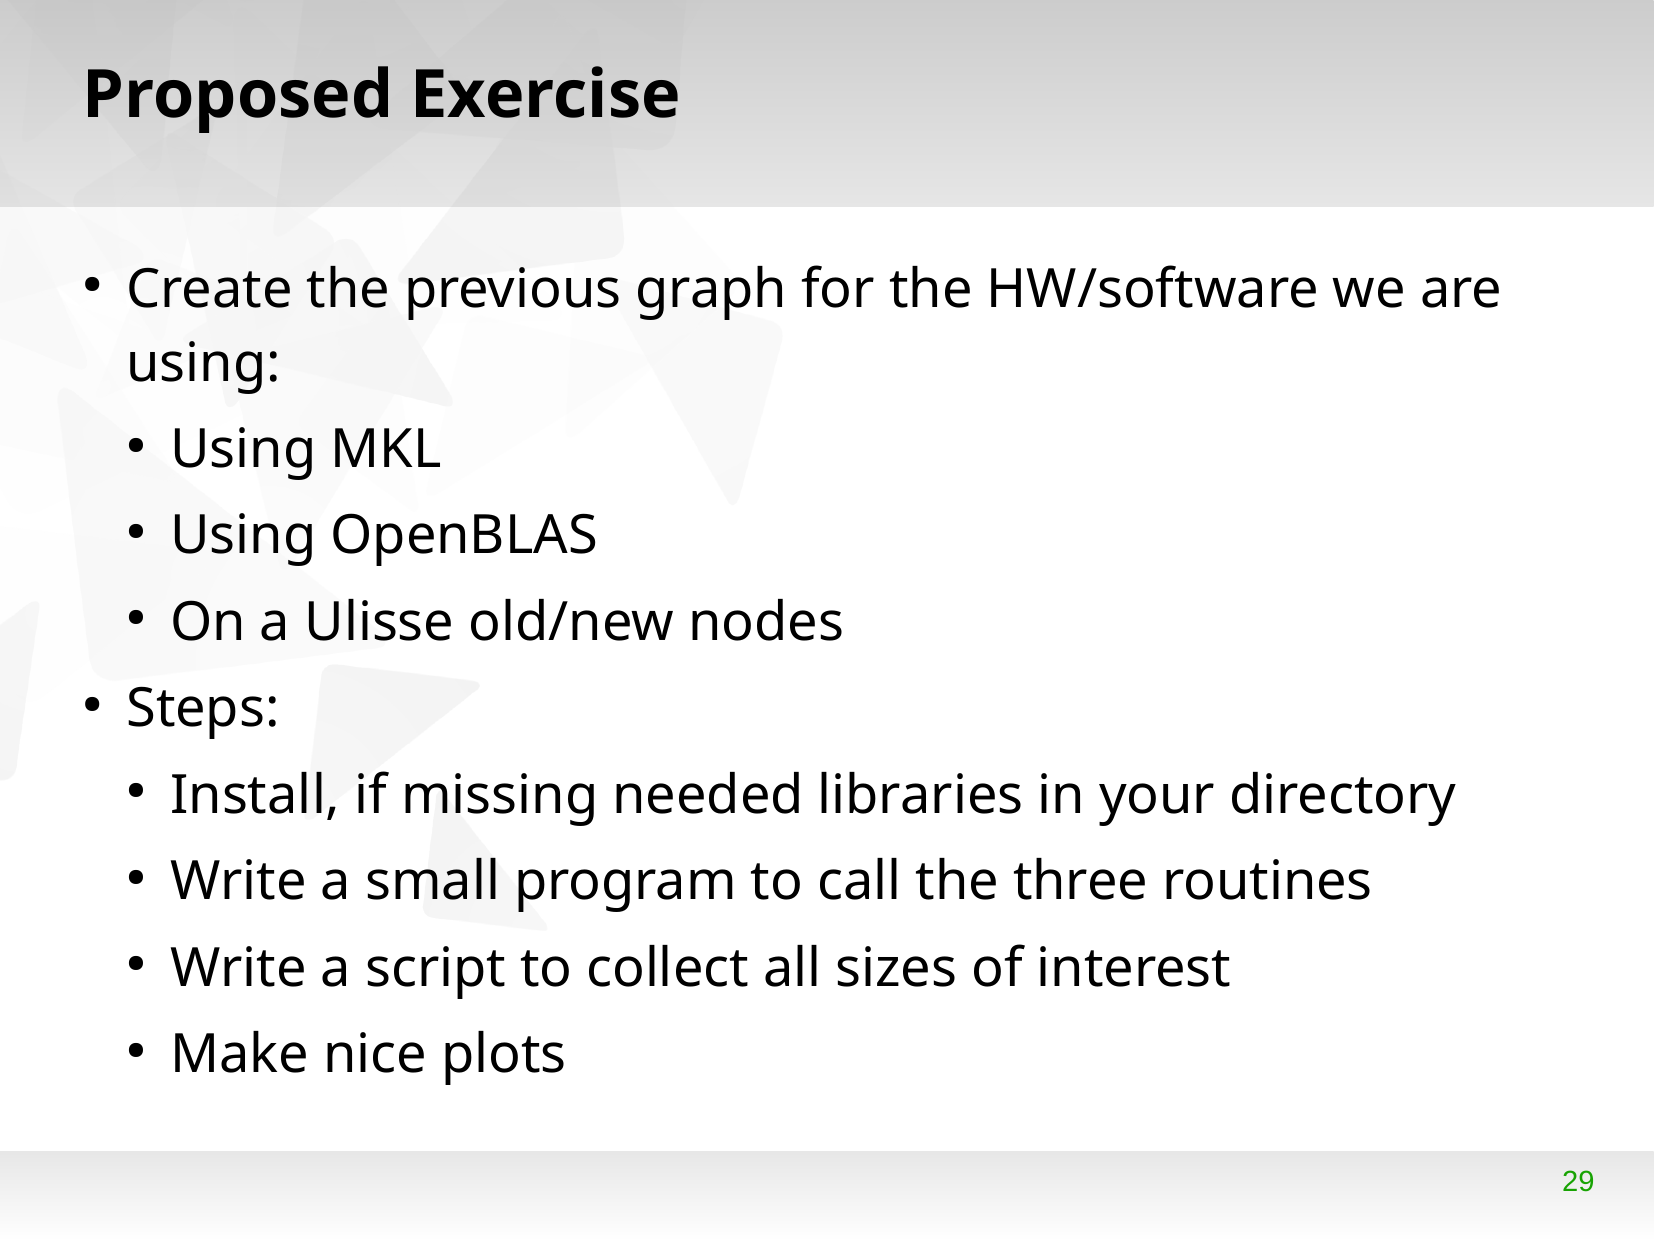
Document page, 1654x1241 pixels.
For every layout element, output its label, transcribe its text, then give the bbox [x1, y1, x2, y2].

list Create the previous graph for the HW/software we are using: Using MKL Using OpenBLAS On a Ulisse old/new nodes Steps: Install, if missing needed libraries in your directory Write a small program to call the three routines Write a script to collect all sizes of interest Make nice plots [82, 249, 1607, 1099]
picture [0, 0, 783, 931]
title Proposed Exercise [82, 17, 1619, 166]
